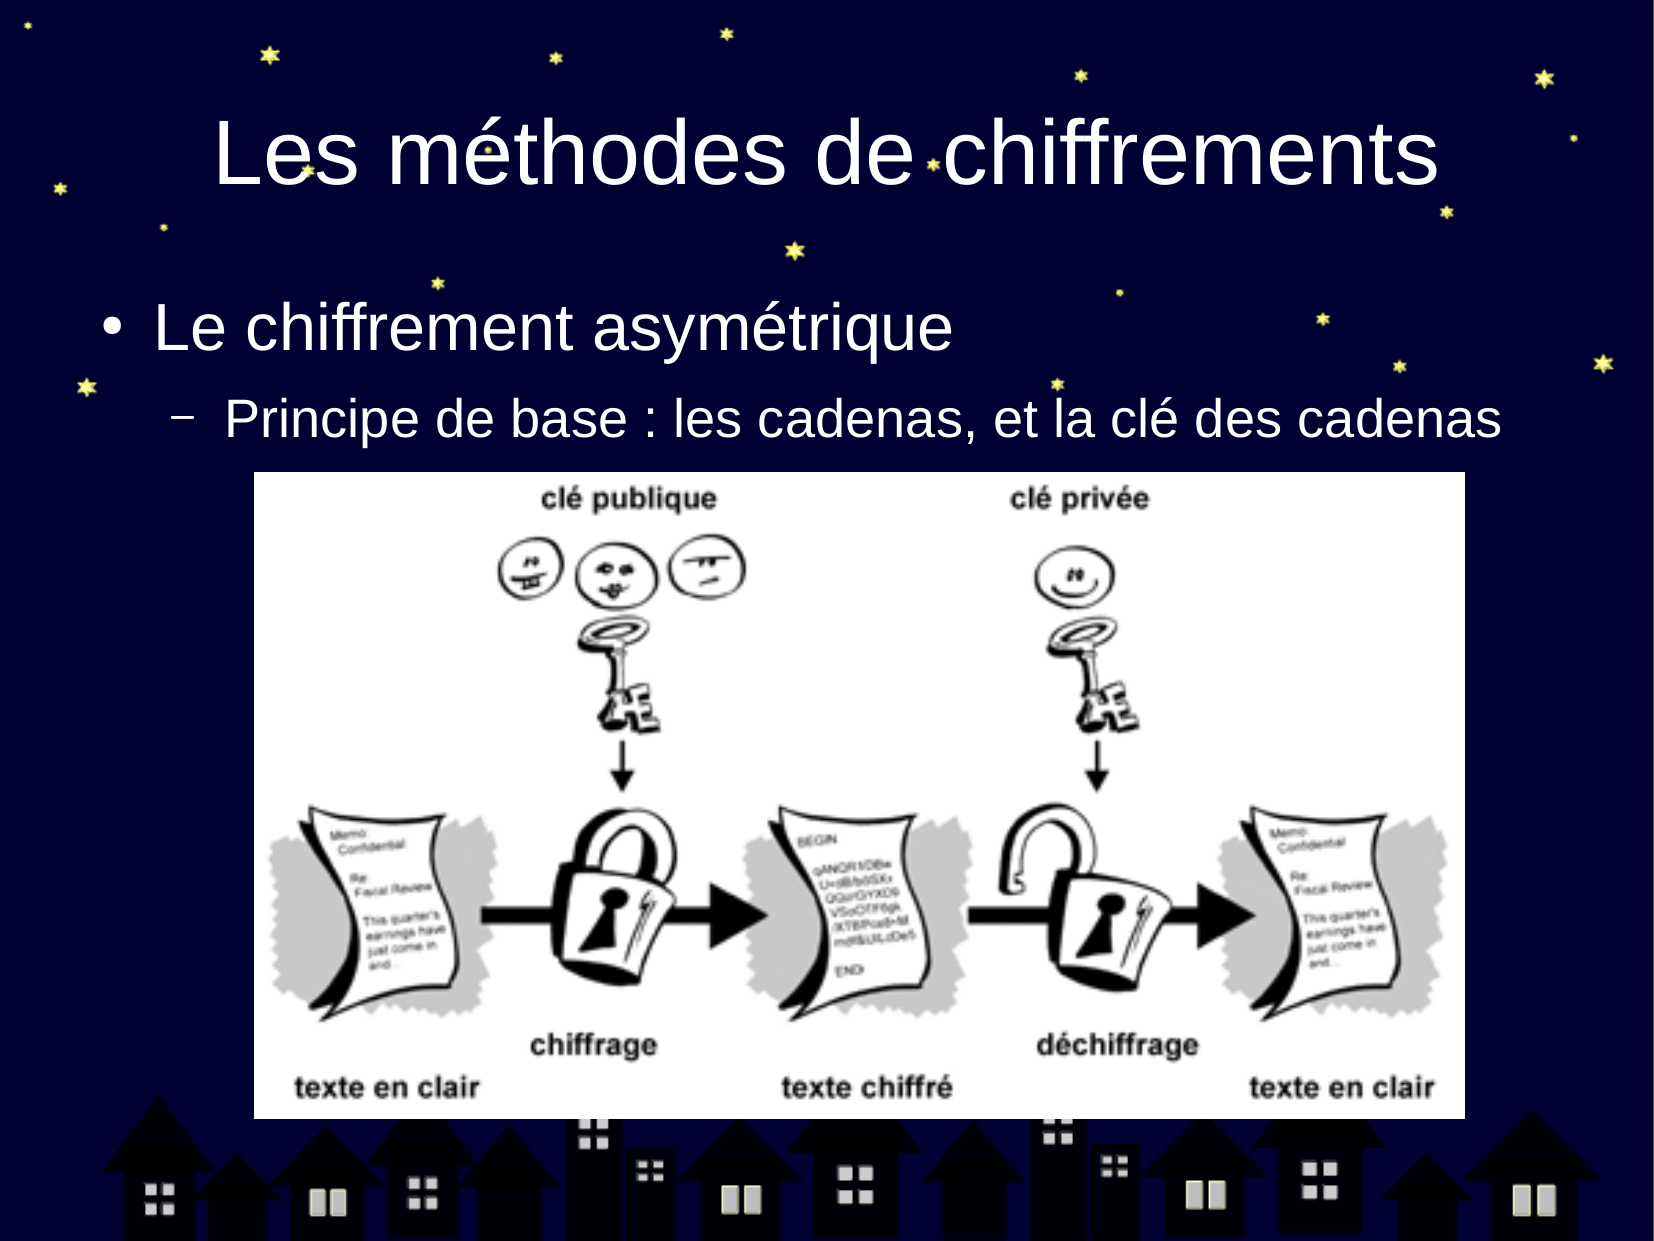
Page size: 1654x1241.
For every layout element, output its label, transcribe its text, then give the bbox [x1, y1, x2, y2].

list Le chiffrement asymétrique Principe de base : les cadenas, et la clé des cadenas [82, 290, 1571, 1010]
title Les méthodes de chiffrements [82, 49, 1571, 257]
picture [0, 0, 1654, 1241]
